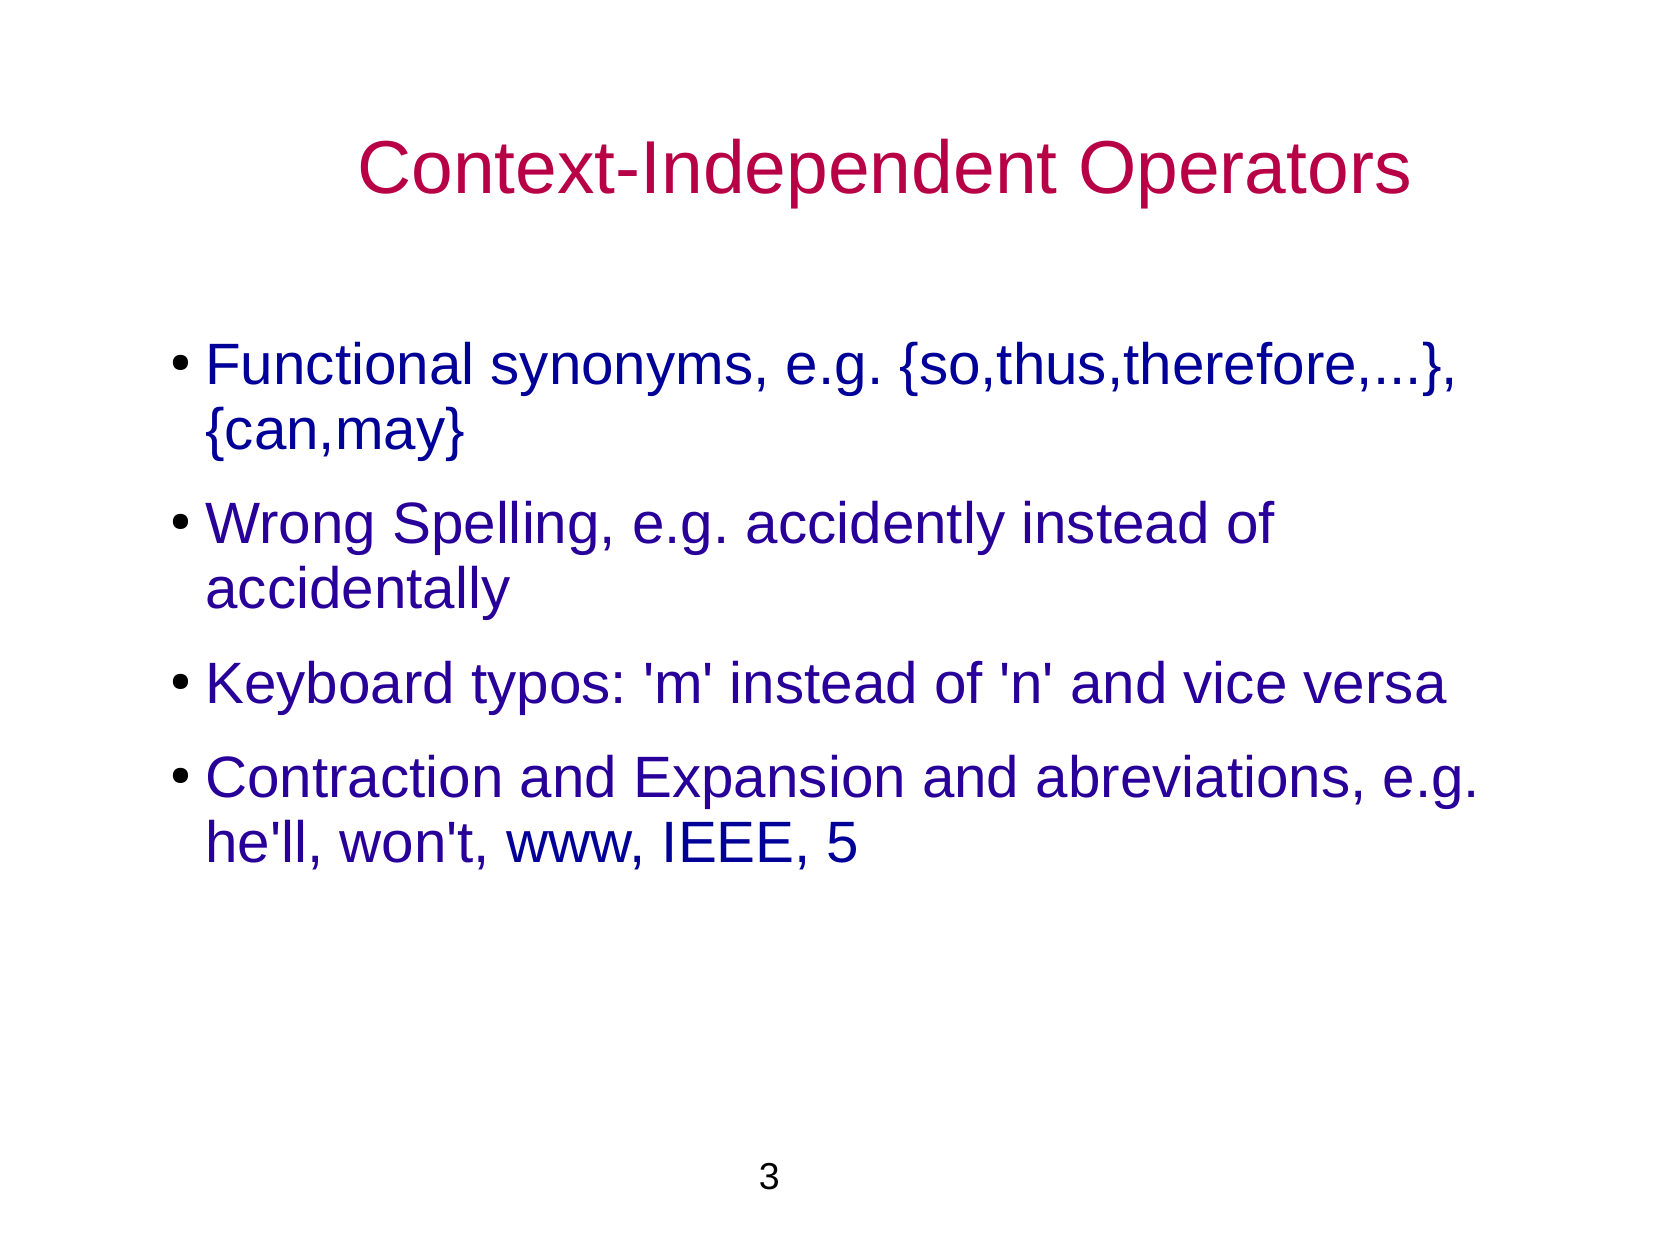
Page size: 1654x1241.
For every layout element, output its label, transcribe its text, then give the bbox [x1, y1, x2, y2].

text_box Functional synonyms, e.g. {so,thus,therefore,...}, {can,may} Wrong Spelling, e.g. accidently instead of accidentally Keyboard typos: 'm' instead of 'n' and vice versa Contraction and Expansion and abreviations, e.g. he'll, won't, www, IEEE, 5 [155, 324, 1573, 1072]
text_box Context-Independent Operators [342, 118, 1460, 217]
text_box 3 [744, 1147, 804, 1205]
